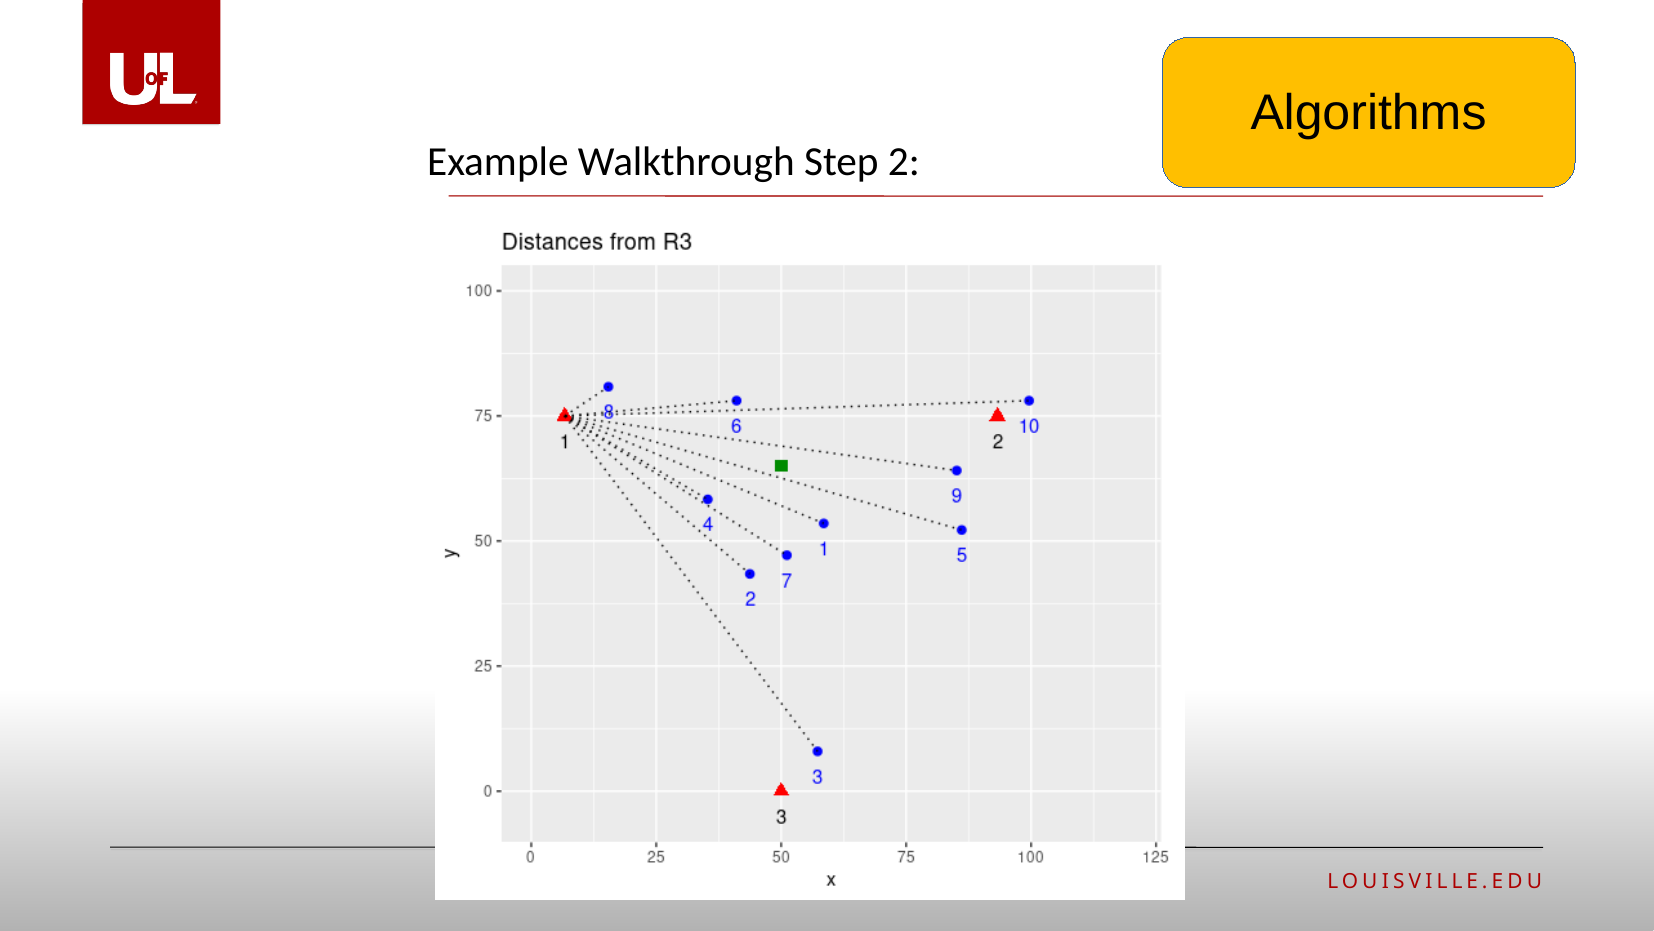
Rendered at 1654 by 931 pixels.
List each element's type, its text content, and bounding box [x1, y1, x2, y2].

picture [110, 52, 198, 105]
title Example Walkthrough Step 2: [427, 134, 1544, 197]
text_box Algorithms [1162, 37, 1576, 188]
picture [435, 225, 1185, 901]
